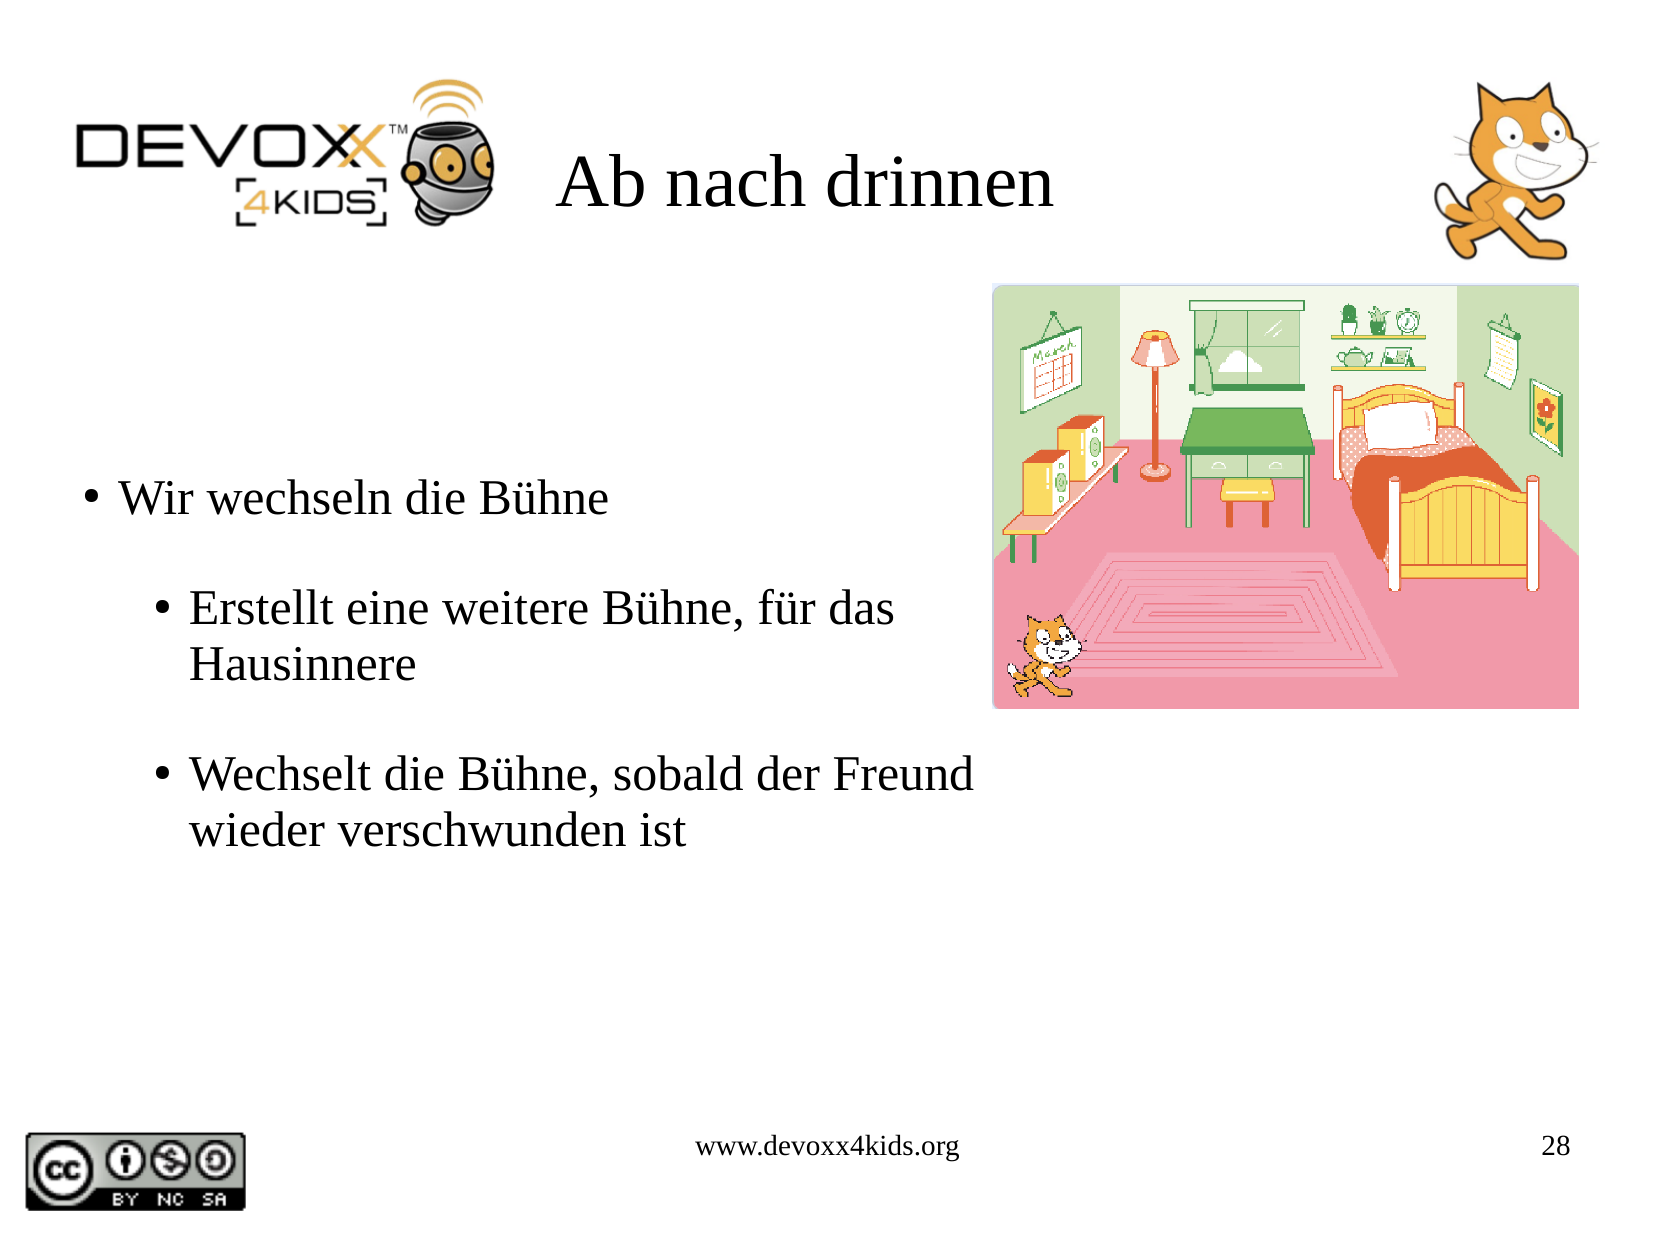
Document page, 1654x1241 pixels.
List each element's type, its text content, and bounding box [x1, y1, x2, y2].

picture [992, 283, 1579, 709]
title Ab nach drinnen [555, 78, 1347, 181]
subtitle Wir wechseln die Bühne Erstellt eine weitere Bühne, für das Hausinnere Wechselt die Bühne, sobald der Freund wieder verschwunden ist [82, 181, 1571, 1241]
picture [35, 58, 511, 255]
picture [1431, 54, 1607, 272]
picture [14, 1121, 249, 1212]
